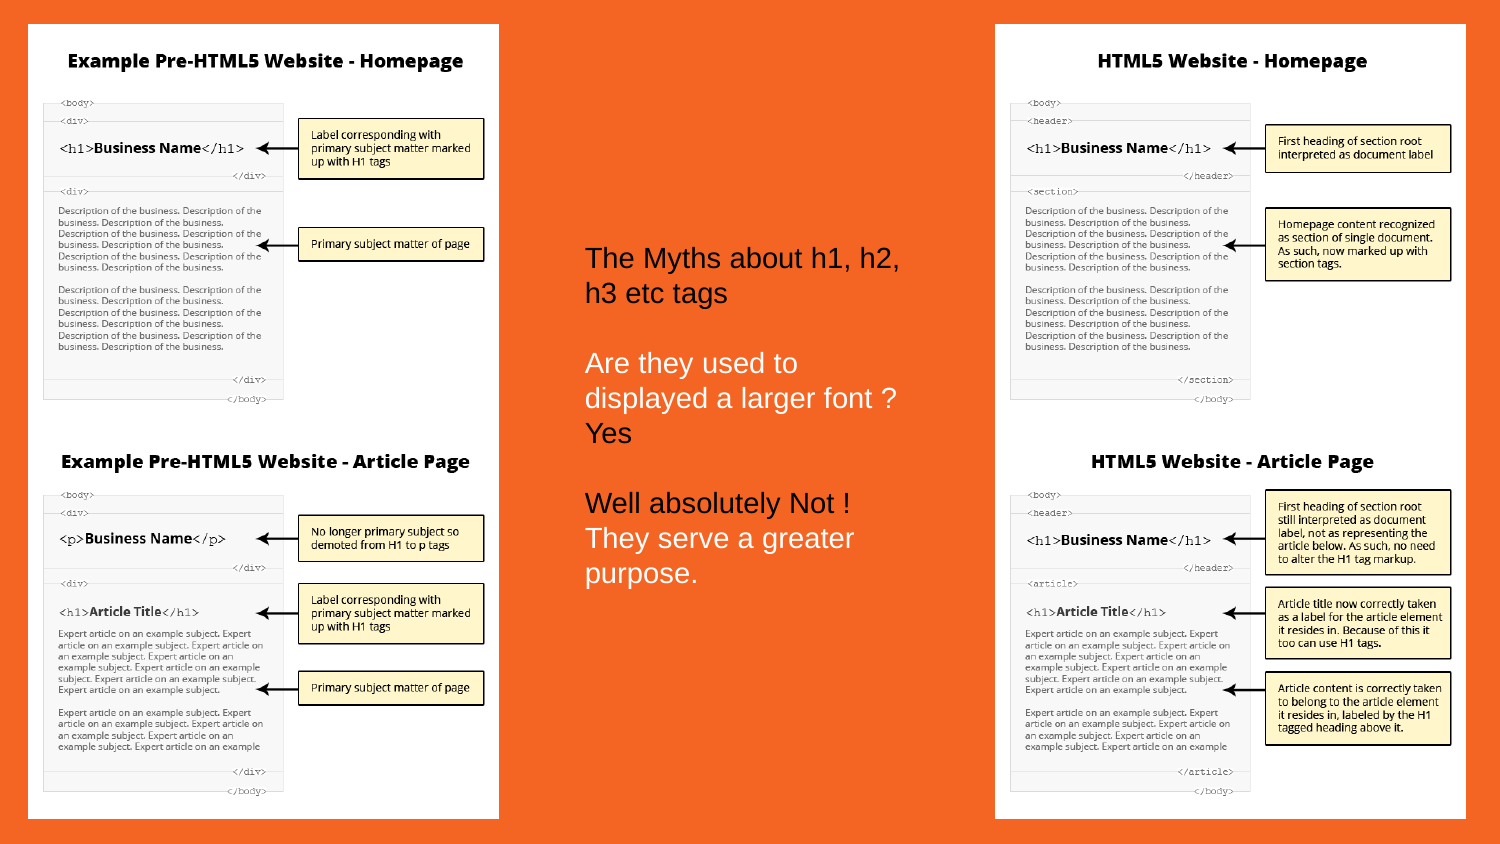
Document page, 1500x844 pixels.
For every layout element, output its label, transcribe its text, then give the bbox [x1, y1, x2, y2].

picture [995, 24, 1466, 819]
picture [28, 24, 499, 819]
text_box The Myths about h1, h2, h3 etc tags Are they used to displayed a larger font ? Yes Well absolutely Not ! They serve a greater purpose. [569, 224, 925, 620]
